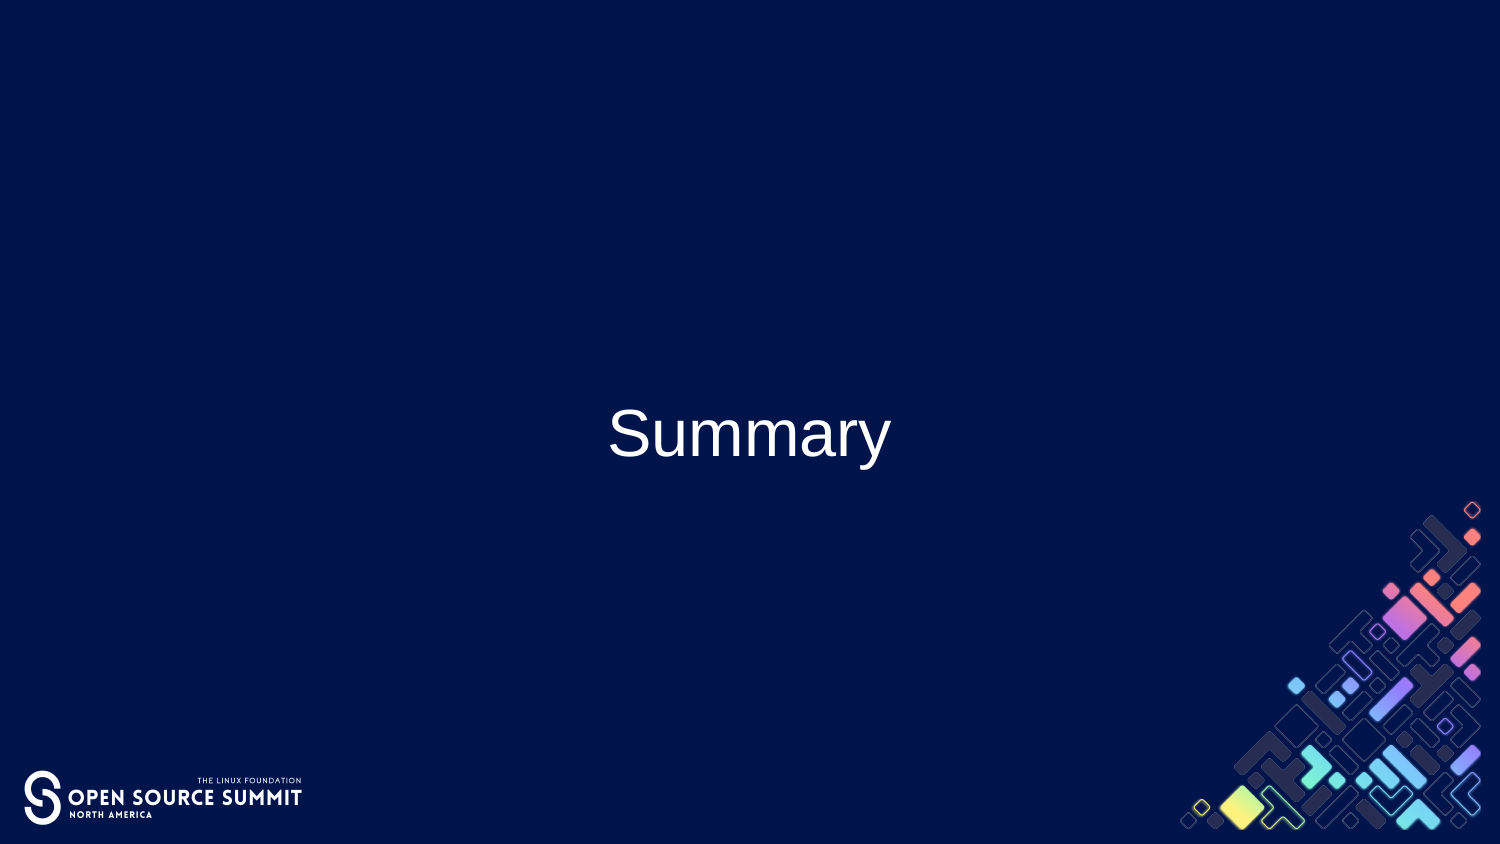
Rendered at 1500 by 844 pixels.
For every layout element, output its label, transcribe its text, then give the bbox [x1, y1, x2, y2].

picture [19, 765, 307, 830]
title Summary [51, 346, 1449, 520]
picture [1180, 501, 1481, 830]
